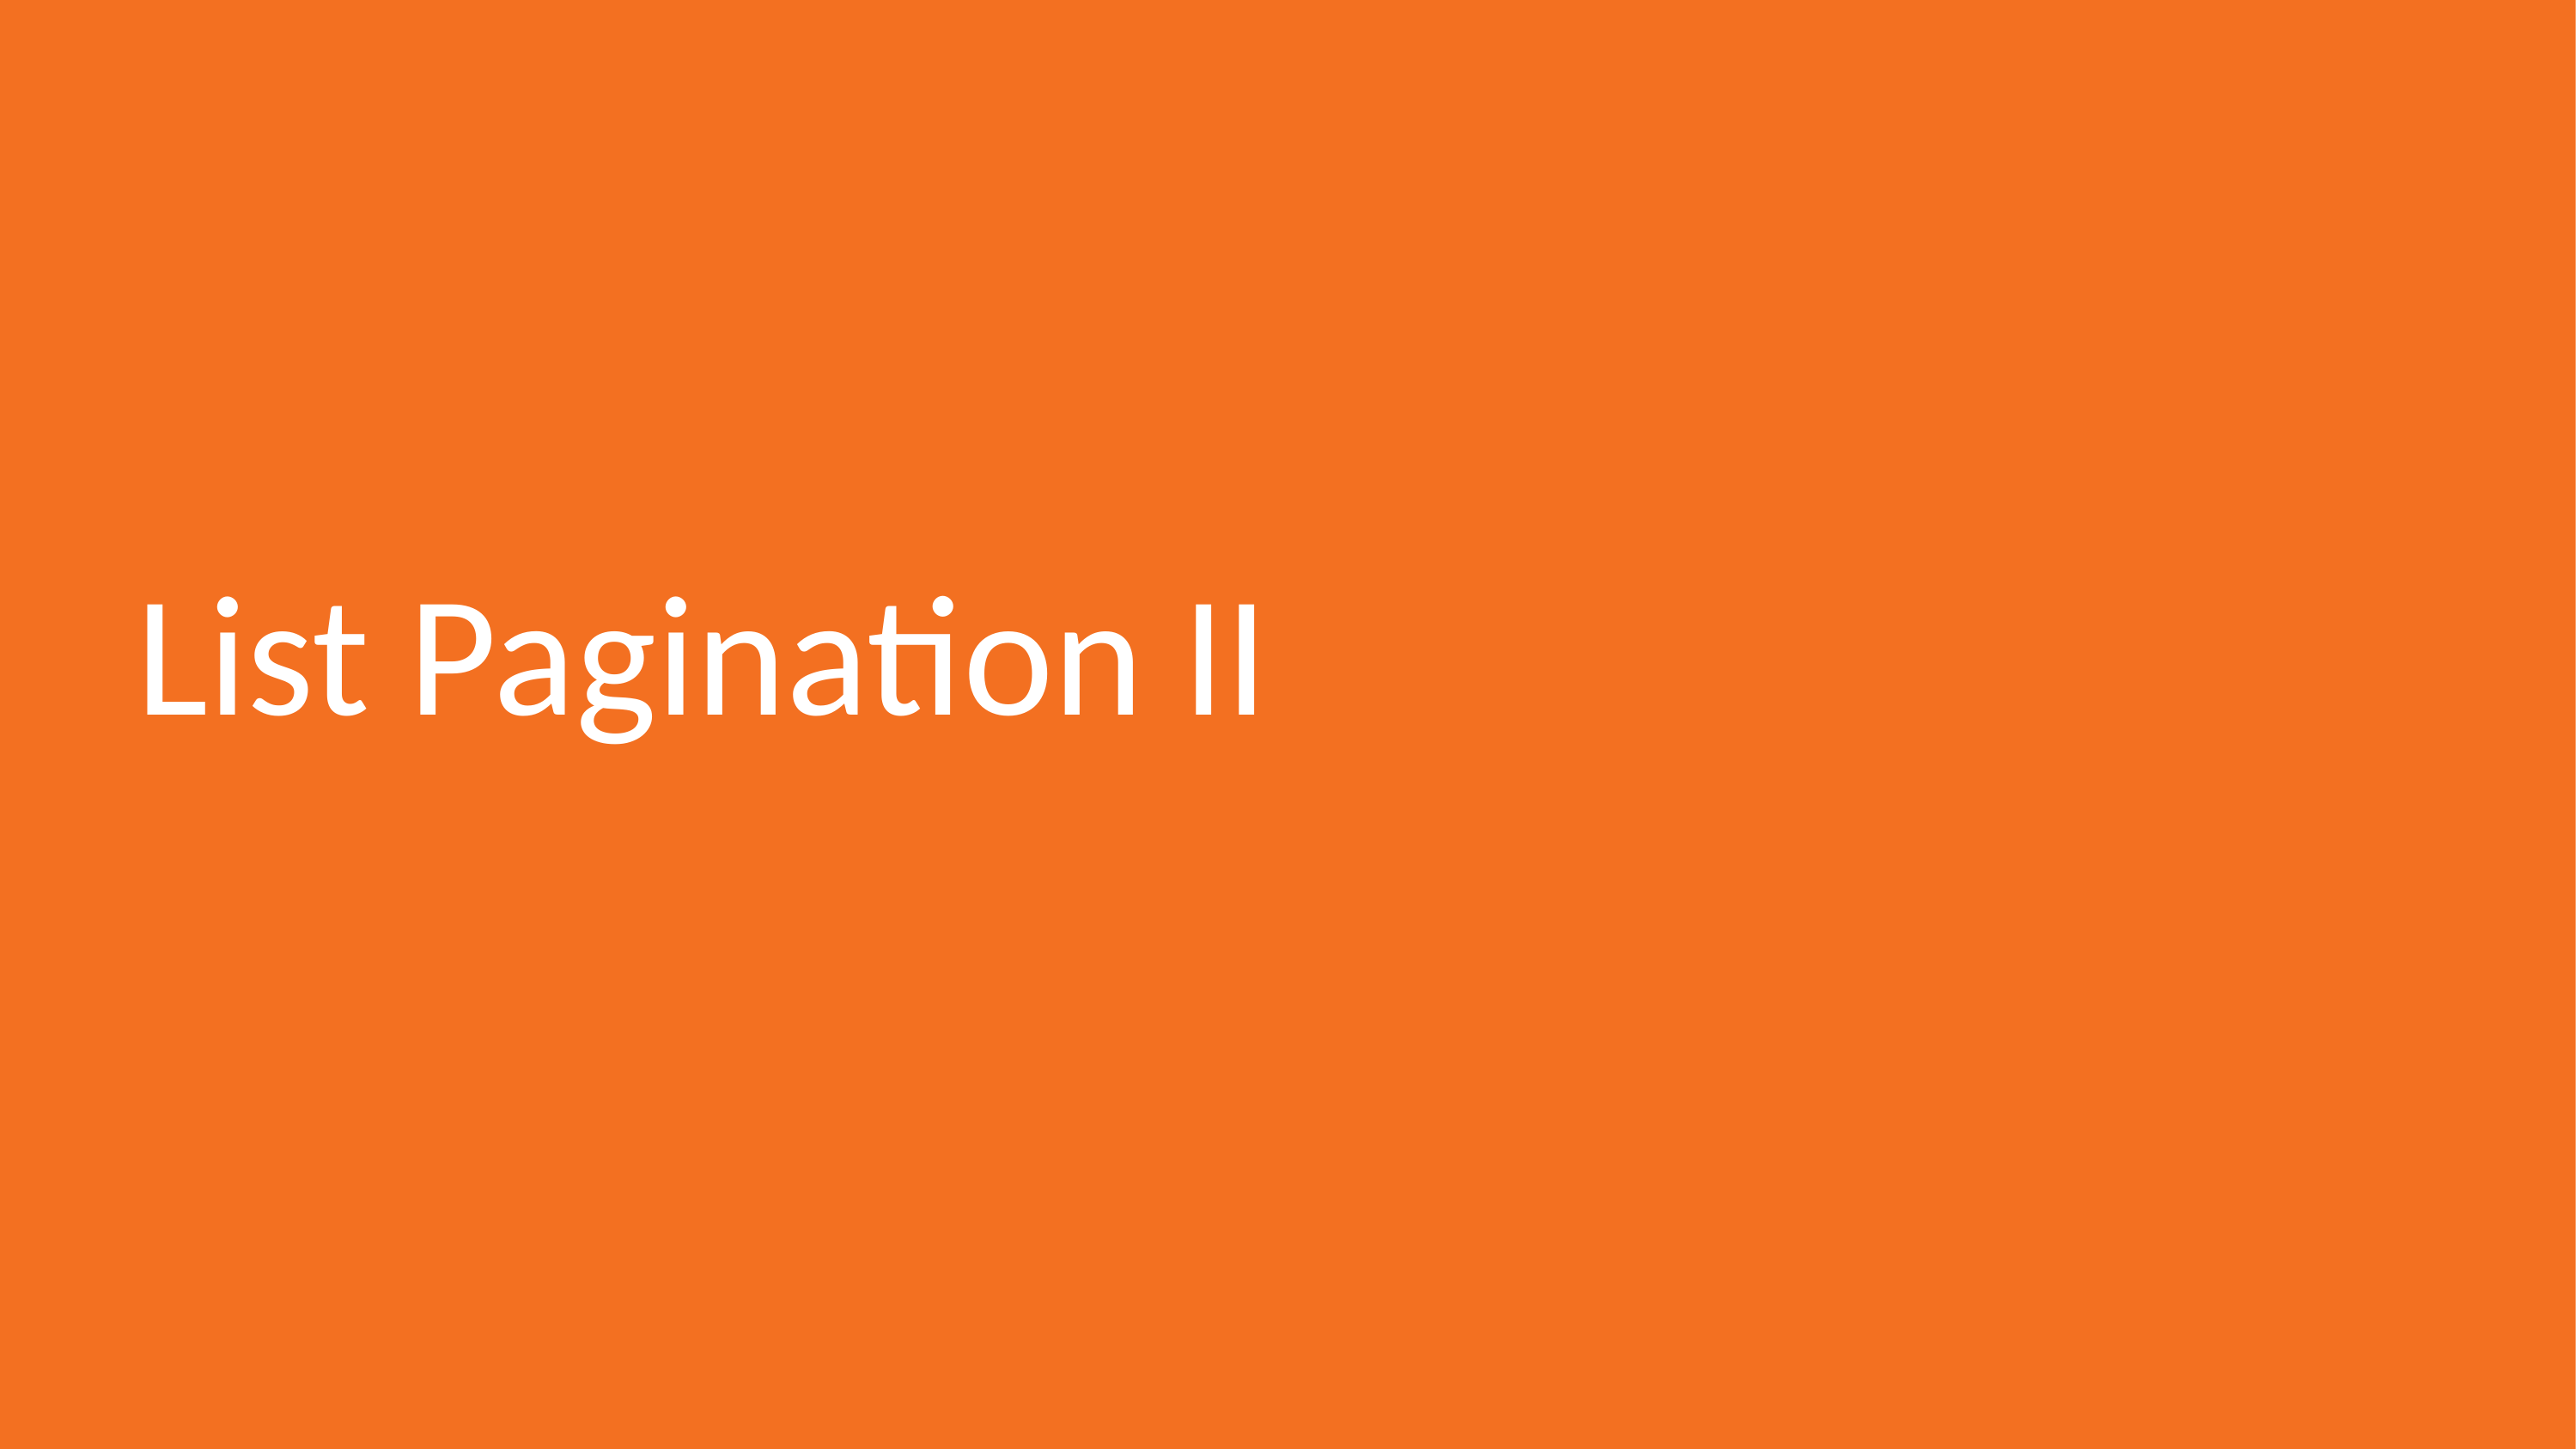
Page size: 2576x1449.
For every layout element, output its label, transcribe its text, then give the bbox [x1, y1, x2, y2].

title List Pagination II [110, 512, 2427, 776]
